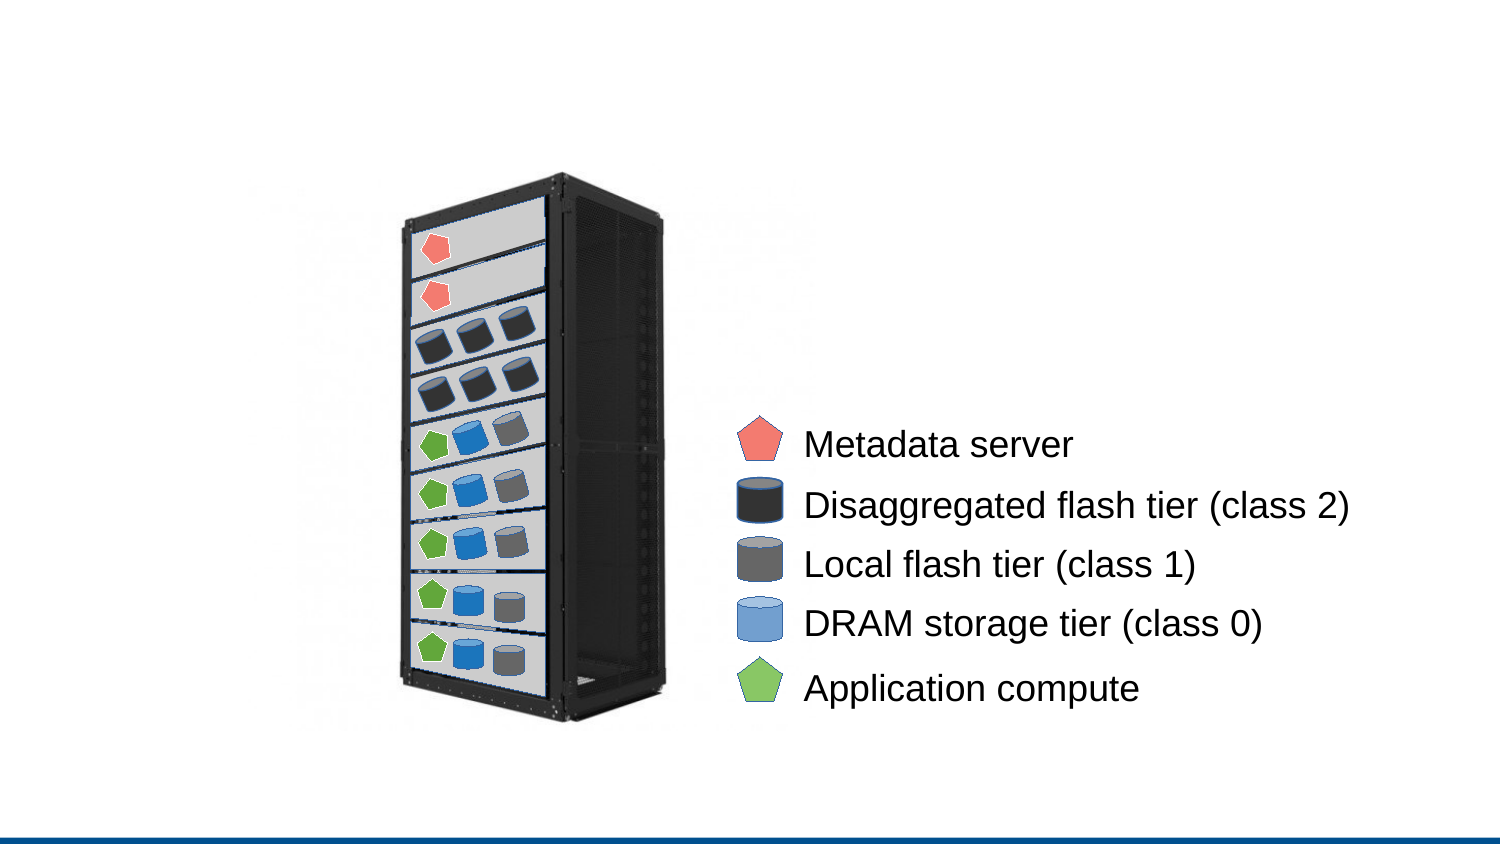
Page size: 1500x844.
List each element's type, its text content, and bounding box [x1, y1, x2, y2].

text_box [410, 573, 546, 634]
text_box [410, 621, 546, 697]
text_box [737, 484, 783, 523]
text_box [410, 342, 546, 423]
text_box [410, 291, 546, 375]
text_box [737, 604, 783, 642]
text_box [410, 242, 546, 326]
text_box [410, 396, 546, 472]
text_box Application compute [788, 660, 1156, 717]
picture [248, 163, 816, 731]
text_box Disaggregated flash tier (class 2) [788, 476, 1366, 534]
text_box [410, 445, 546, 521]
text_box [737, 544, 783, 582]
text_box DRAM storage tier (class 0) [788, 595, 1279, 652]
text_box Local flash tier (class 1) [788, 535, 1212, 593]
text_box [737, 656, 783, 702]
text_box [410, 509, 546, 570]
text_box [411, 195, 546, 279]
text_box Metadata server [788, 415, 1089, 473]
text_box [737, 415, 783, 461]
